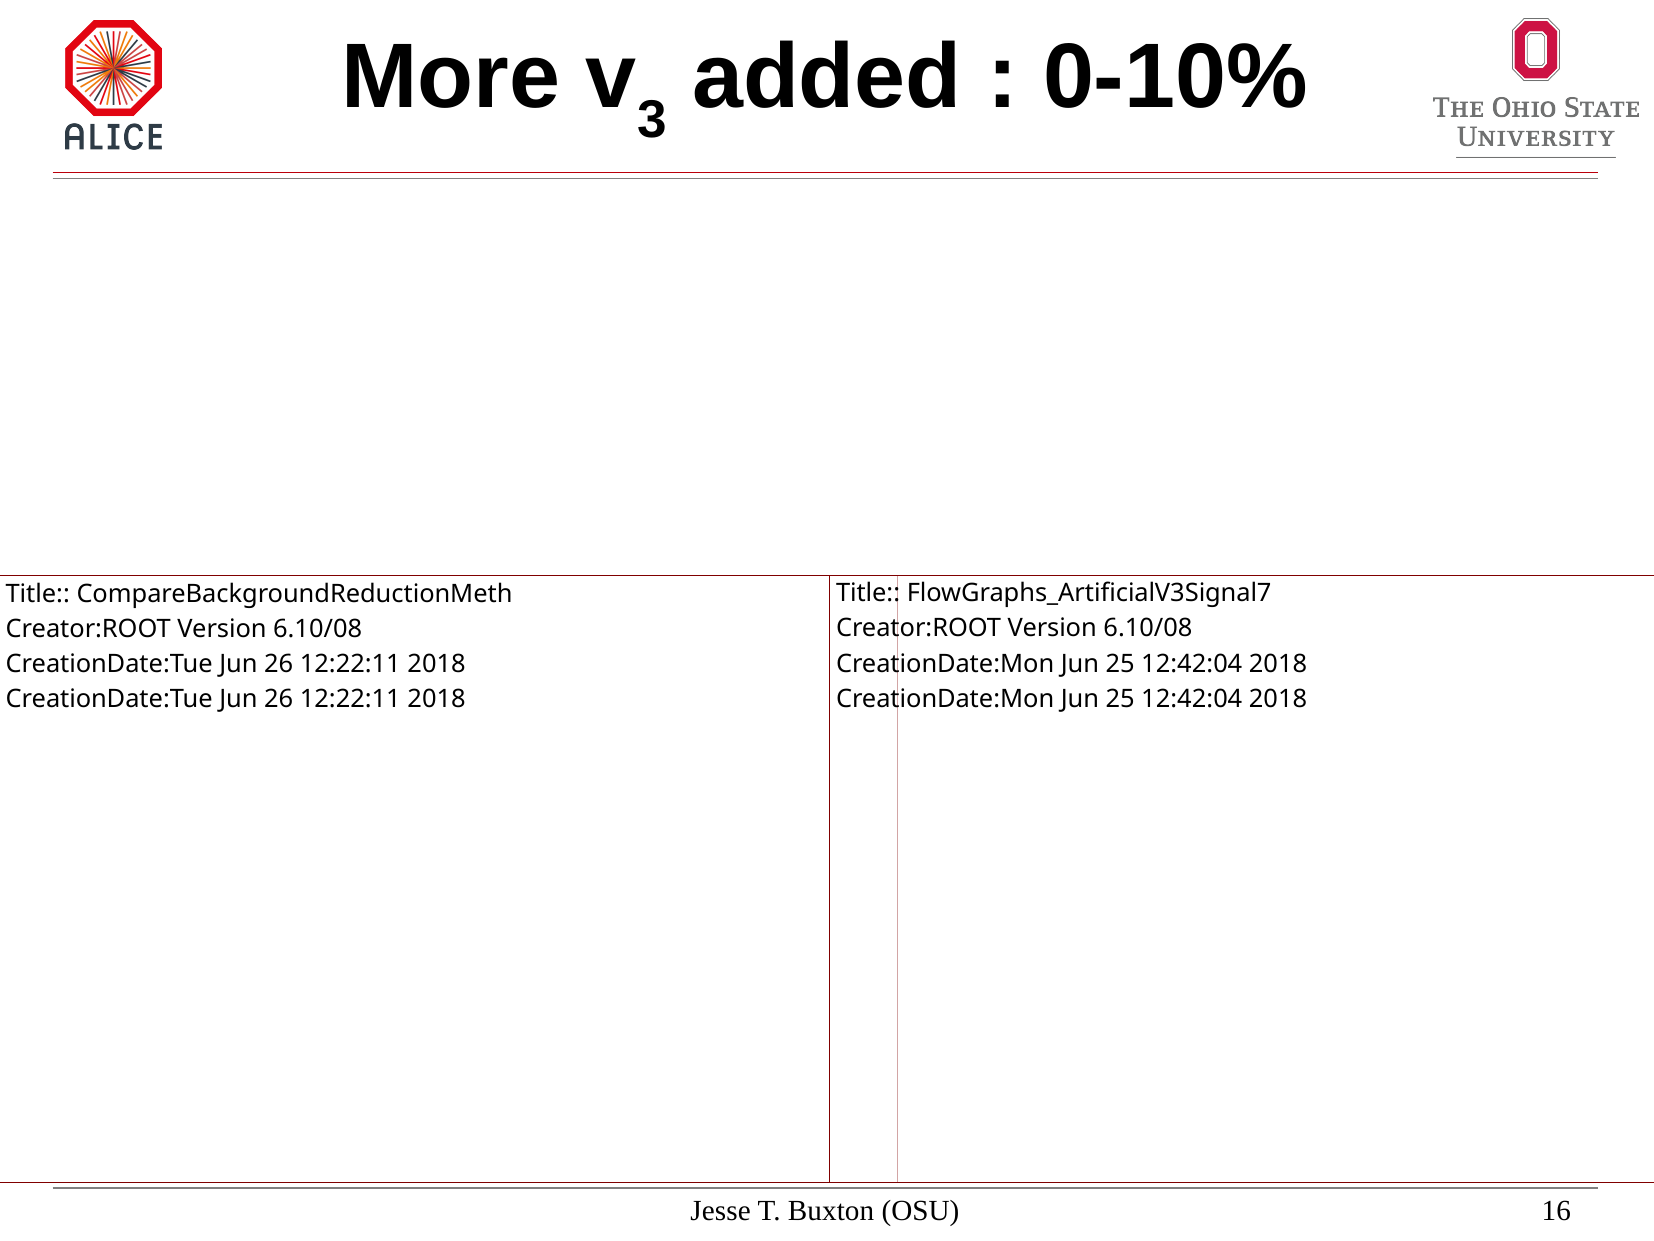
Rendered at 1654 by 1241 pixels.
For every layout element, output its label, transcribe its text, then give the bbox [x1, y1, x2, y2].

picture [0, 573, 1654, 1183]
picture [65, 20, 137, 150]
title More v3 added : 0-10% [137, 1, 1513, 172]
picture [1513, 5, 1642, 171]
